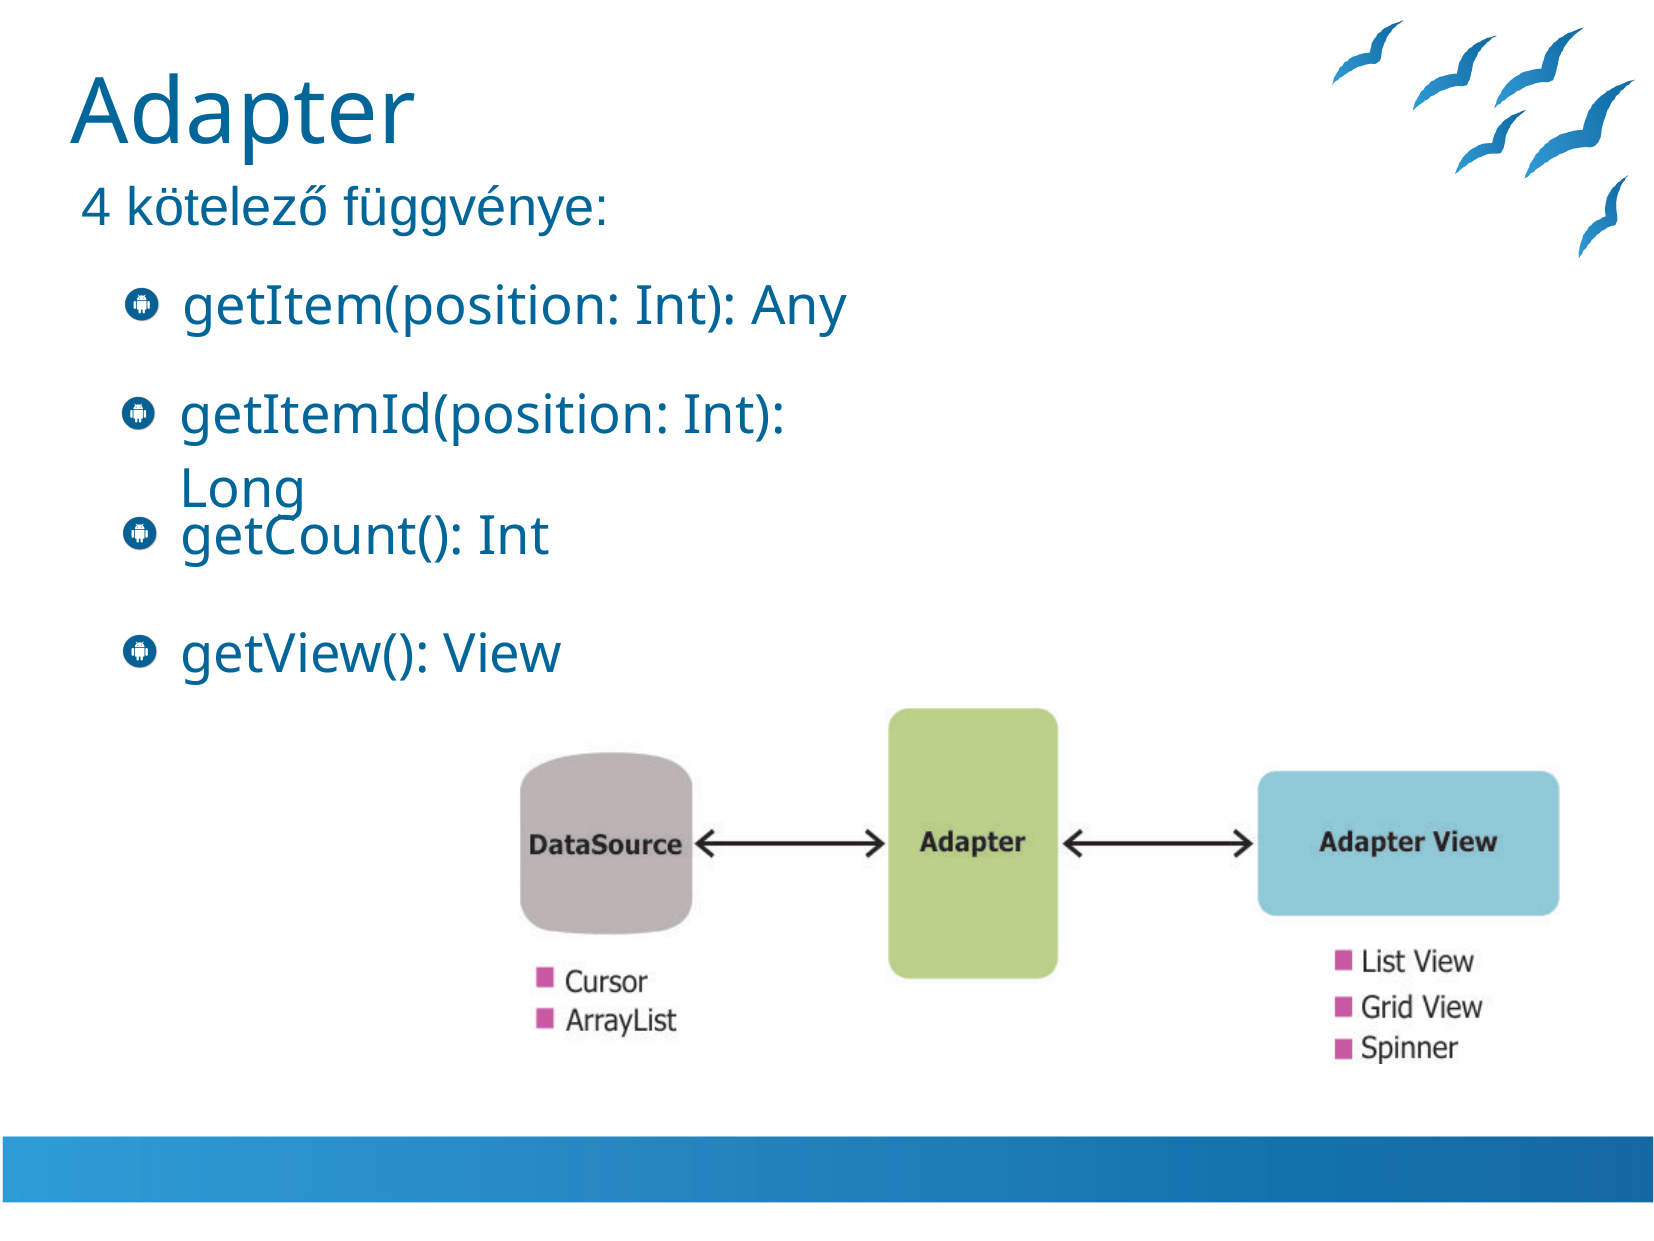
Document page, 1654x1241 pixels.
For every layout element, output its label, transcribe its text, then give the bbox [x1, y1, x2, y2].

text_box getItem(position: Int): Any [123, 266, 934, 349]
text_box getView(): View [121, 614, 888, 705]
title Adapter [70, 50, 1430, 166]
text_box getCount(): Int [121, 496, 888, 587]
picture [0, 0, 1654, 1241]
text_box getItemId(position: Int): Long [120, 376, 886, 467]
text_box 4 kötelező függvénye: [62, 168, 630, 261]
